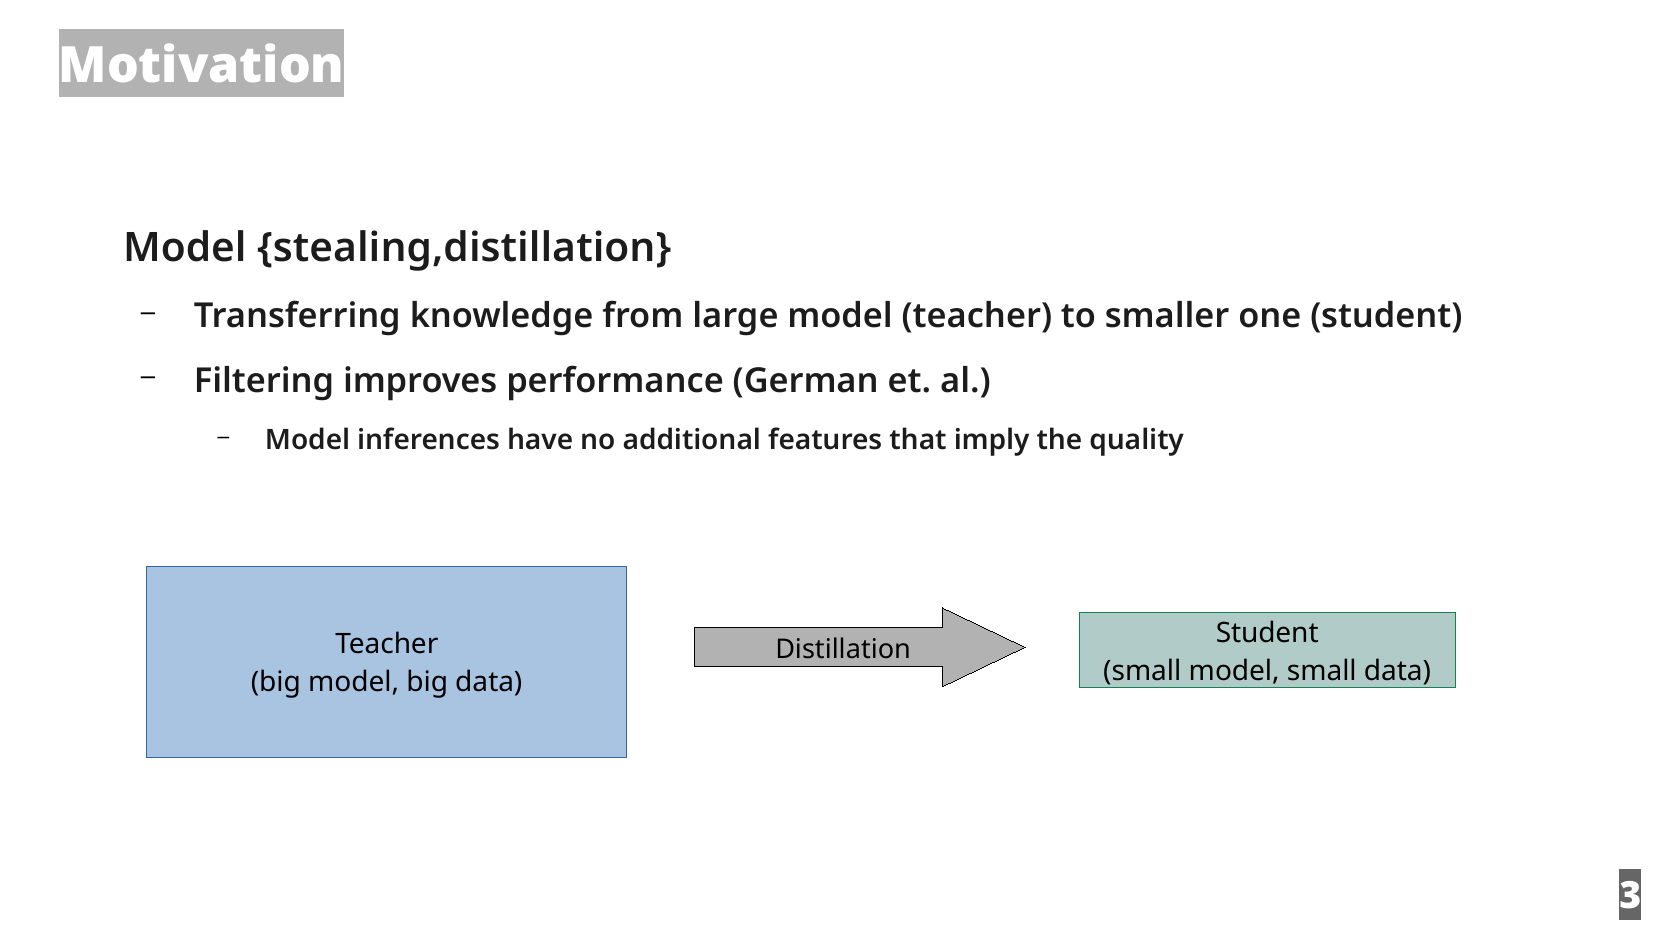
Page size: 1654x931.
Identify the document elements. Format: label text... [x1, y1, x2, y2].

list Model {stealing,distillation} Transferring knowledge from large model (teacher) to smaller one (student) Filtering improves performance (German et. al.) Model inferences have no additional features that imply the quality [52, 218, 1559, 795]
title Motivation [59, 0, 1595, 98]
